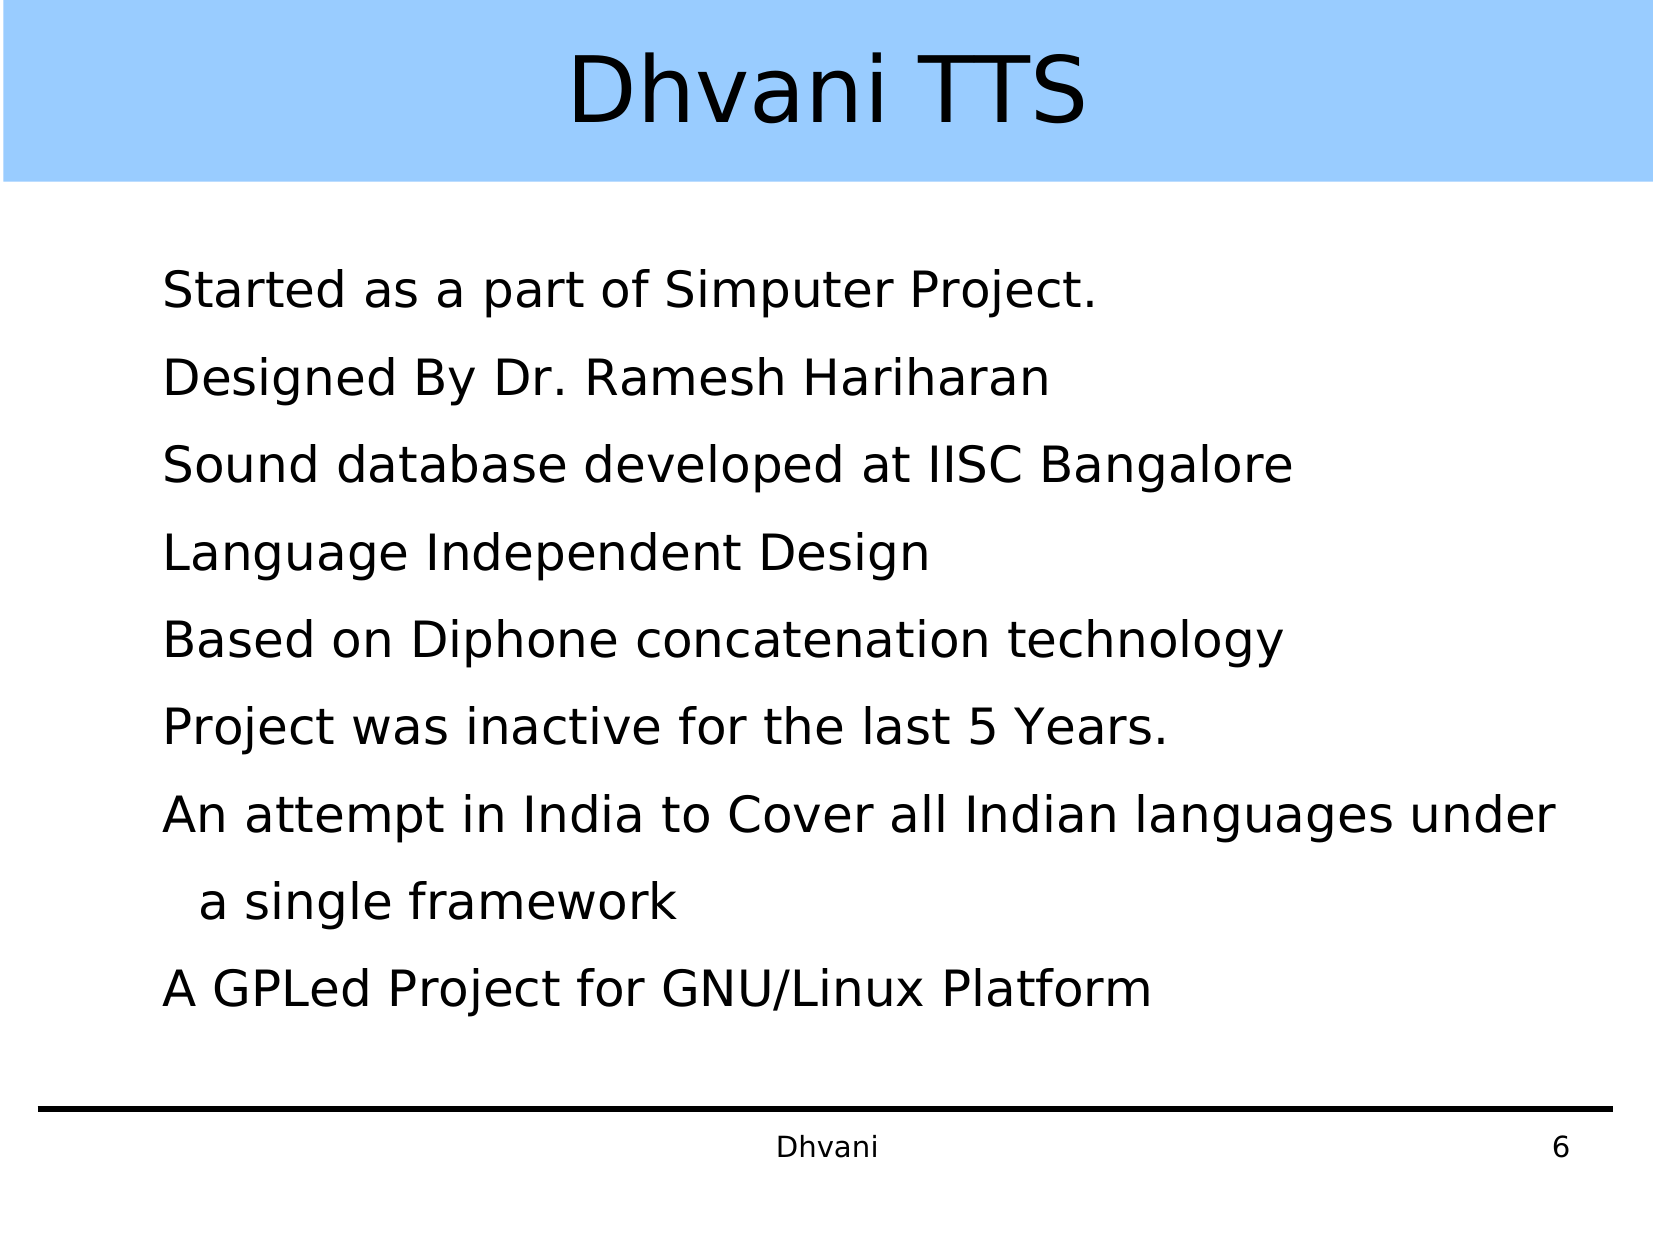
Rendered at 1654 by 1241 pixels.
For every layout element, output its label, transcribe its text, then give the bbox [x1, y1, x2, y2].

text_box Started as a part of Simputer Project. Designed By Dr. Ramesh Hariharan Sound database developed at IISC Bangalore Language Independent Design Based on Diphone concatenation technology Project was inactive for the last 5 Years. An attempt in India to Cover all Indian languages under a single framework A GPLed Project for GNU/Linux Platform [112, 225, 1576, 997]
title Dhvani TTS [3, 0, 1653, 182]
